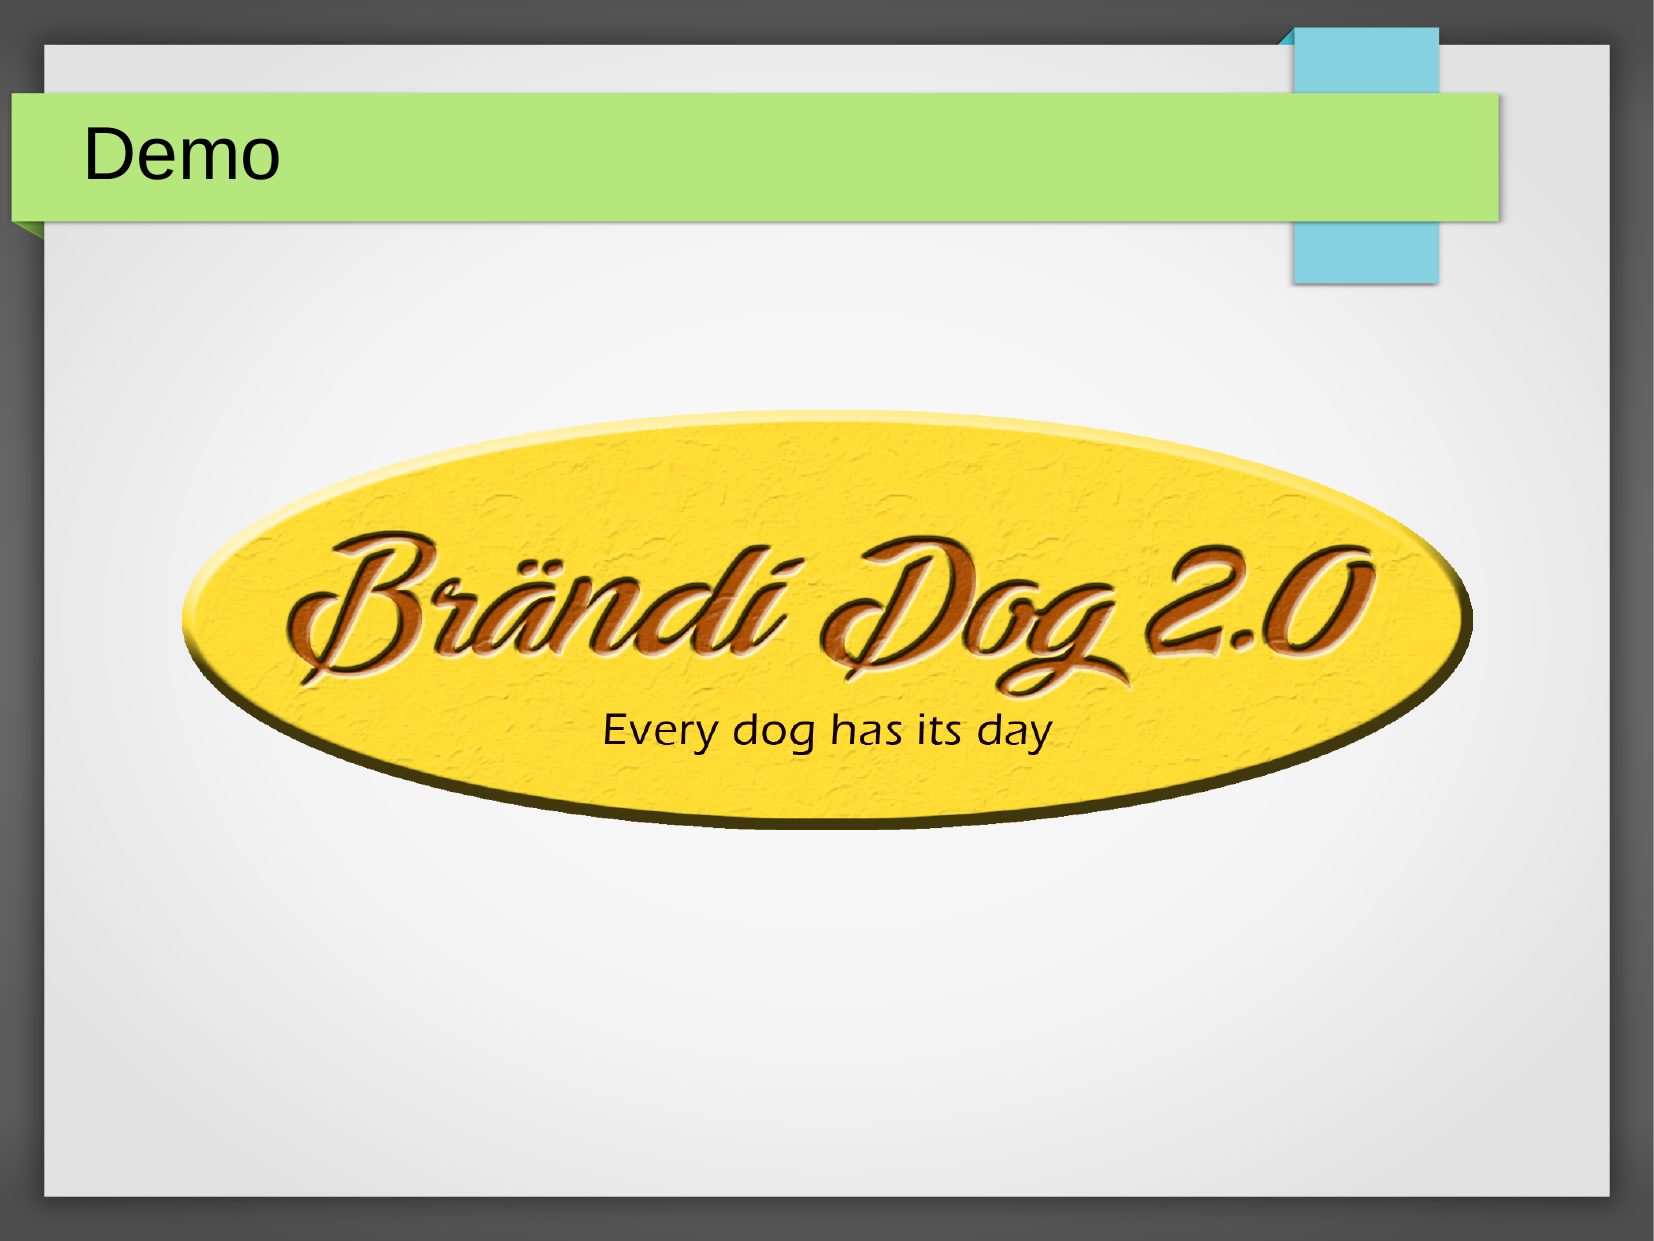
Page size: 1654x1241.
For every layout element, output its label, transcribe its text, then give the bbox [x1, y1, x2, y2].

title Demo [82, 94, 1264, 213]
picture [0, 0, 1654, 1241]
